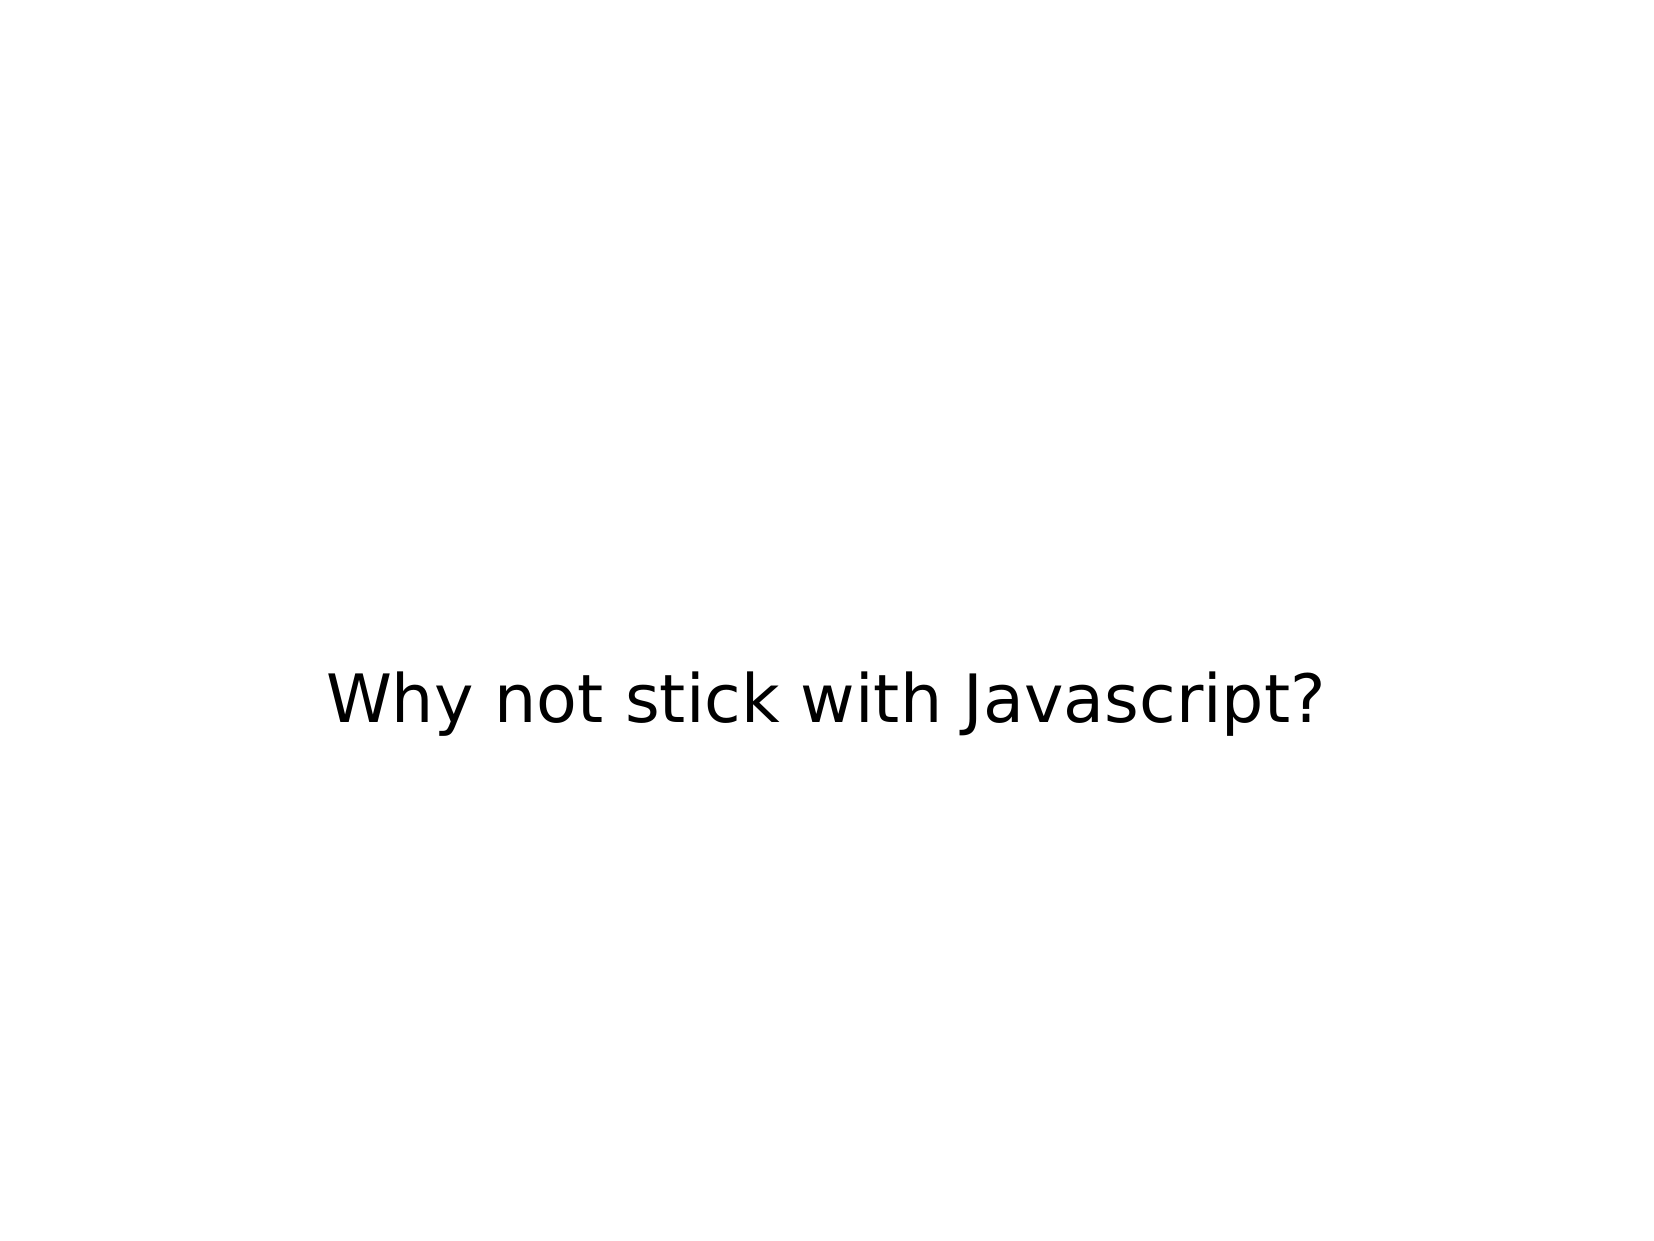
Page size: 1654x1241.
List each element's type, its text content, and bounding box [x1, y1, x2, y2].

subtitle Why not stick with Javascript? [82, 297, 1571, 1102]
